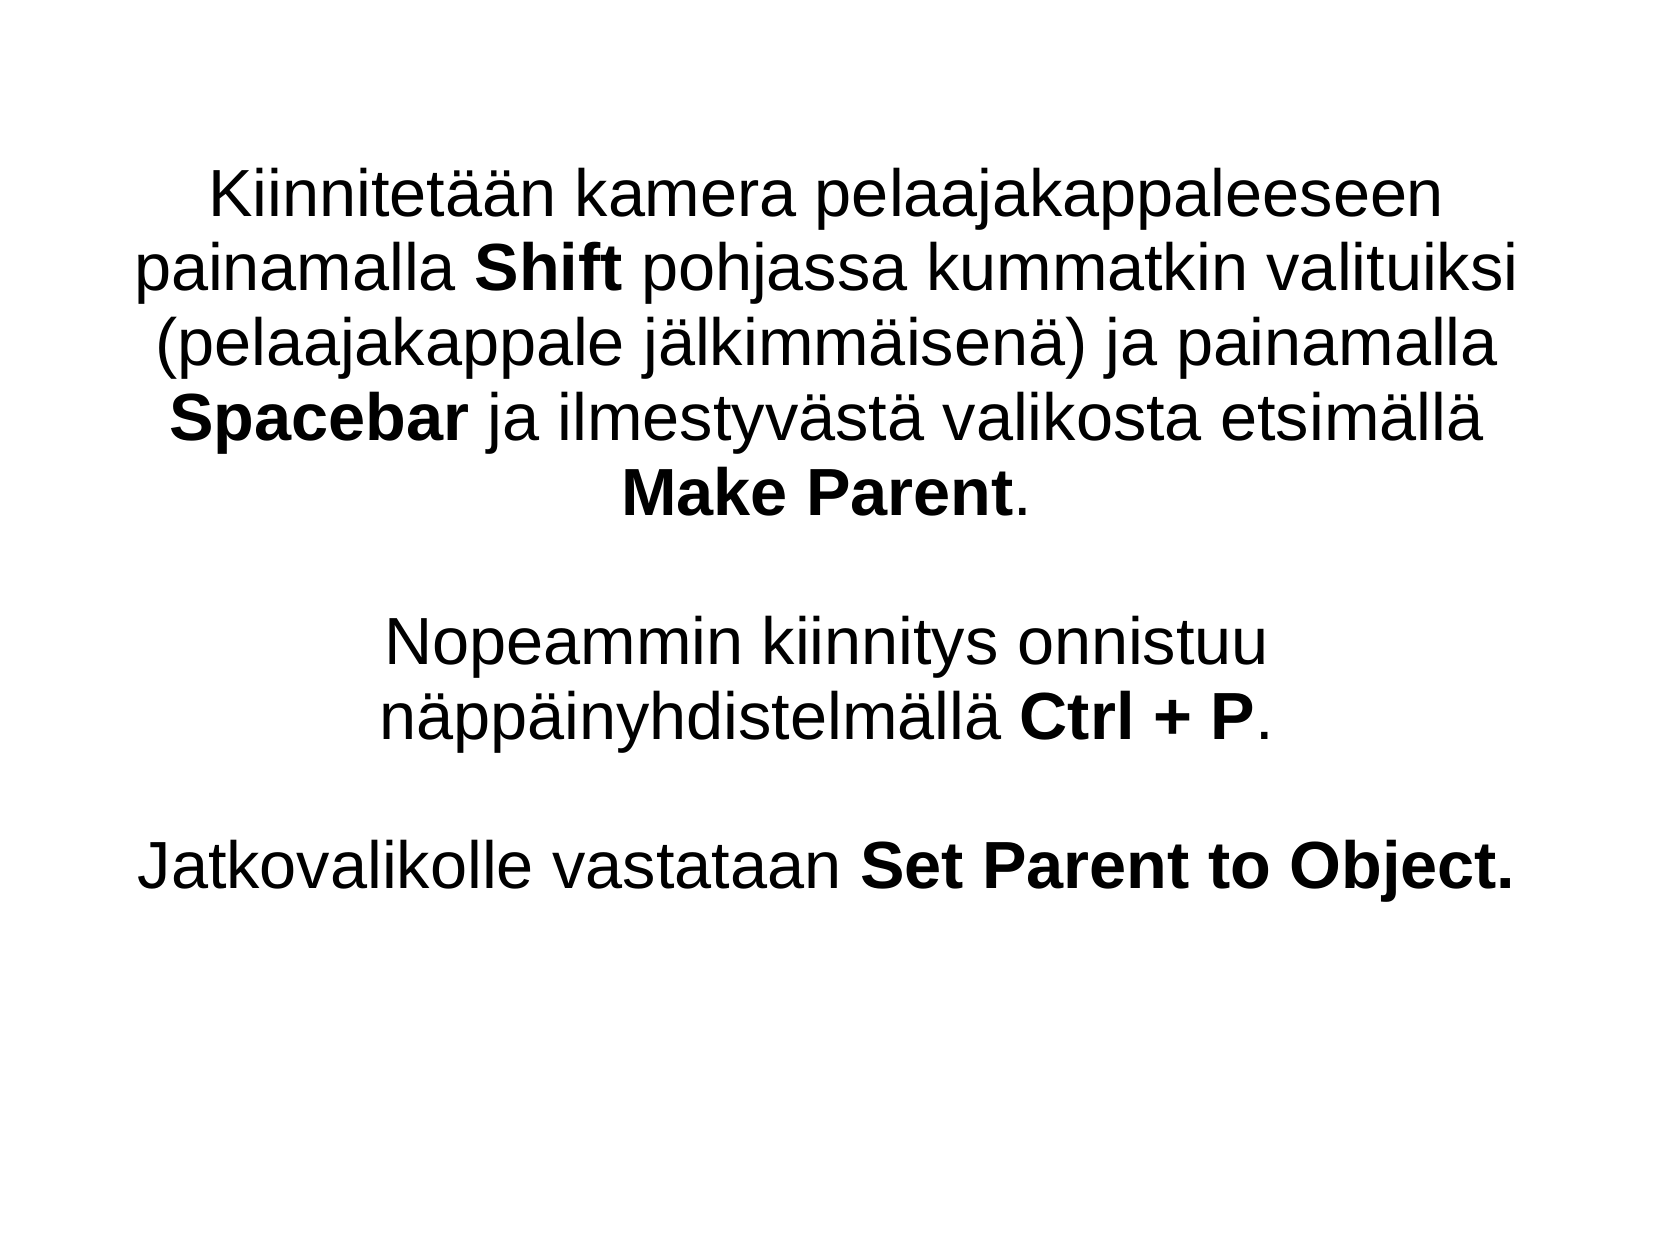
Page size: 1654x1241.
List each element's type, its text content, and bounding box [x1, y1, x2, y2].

subtitle Kiinnitetään kamera pelaajakappaleeseen painamalla Shift pohjassa kummatkin valituiksi (pelaajakappale jälkimmäisenä) ja painamalla Spacebar ja ilmestyvästä valikosta etsimällä Make Parent. Nopeammin kiinnitys onnistuu näppäinyhdistelmällä Ctrl + P. Jatkovalikolle vastataan Set Parent to Object. [82, 49, 1571, 1010]
